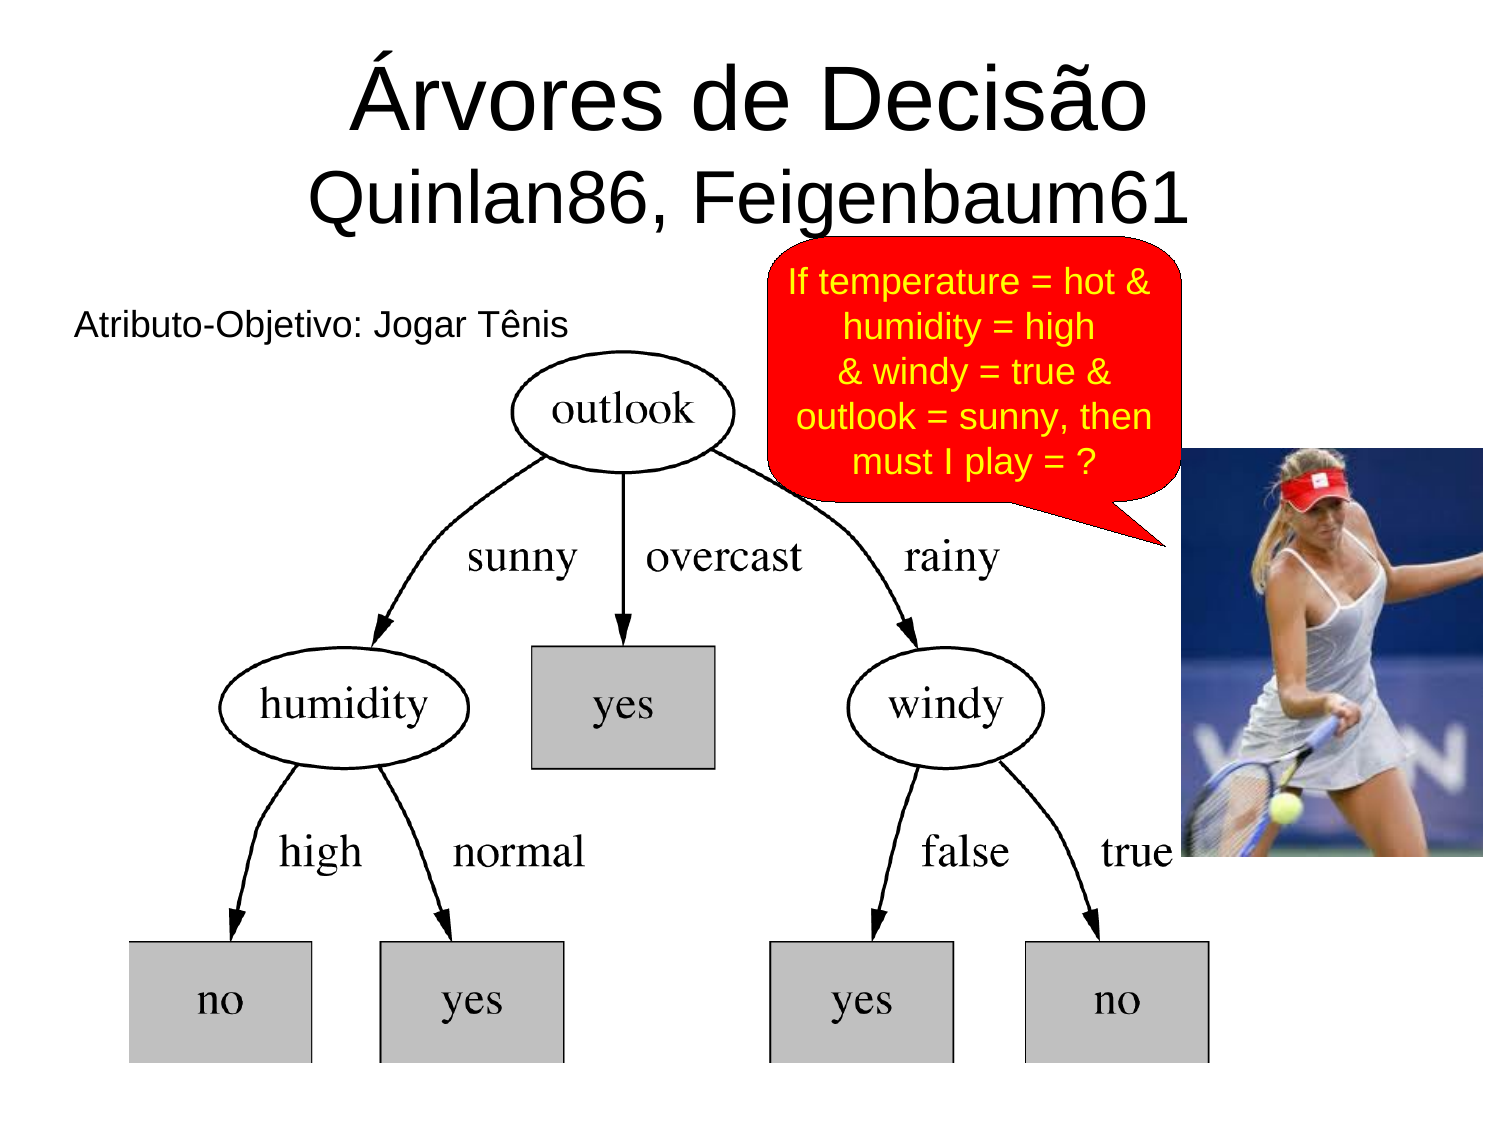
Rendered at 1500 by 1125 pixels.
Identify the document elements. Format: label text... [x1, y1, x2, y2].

text_box If temperature = hot & humidity = high & windy = true & outlook = sunny, then must I play = ? [767, 236, 1182, 547]
picture [129, 348, 1483, 1063]
title Árvores de Decisão Quinlan86, Feigenbaum61 [75, 31, 1426, 247]
text_box Atributo-Objetivo: Jogar Tênis [59, 292, 585, 353]
